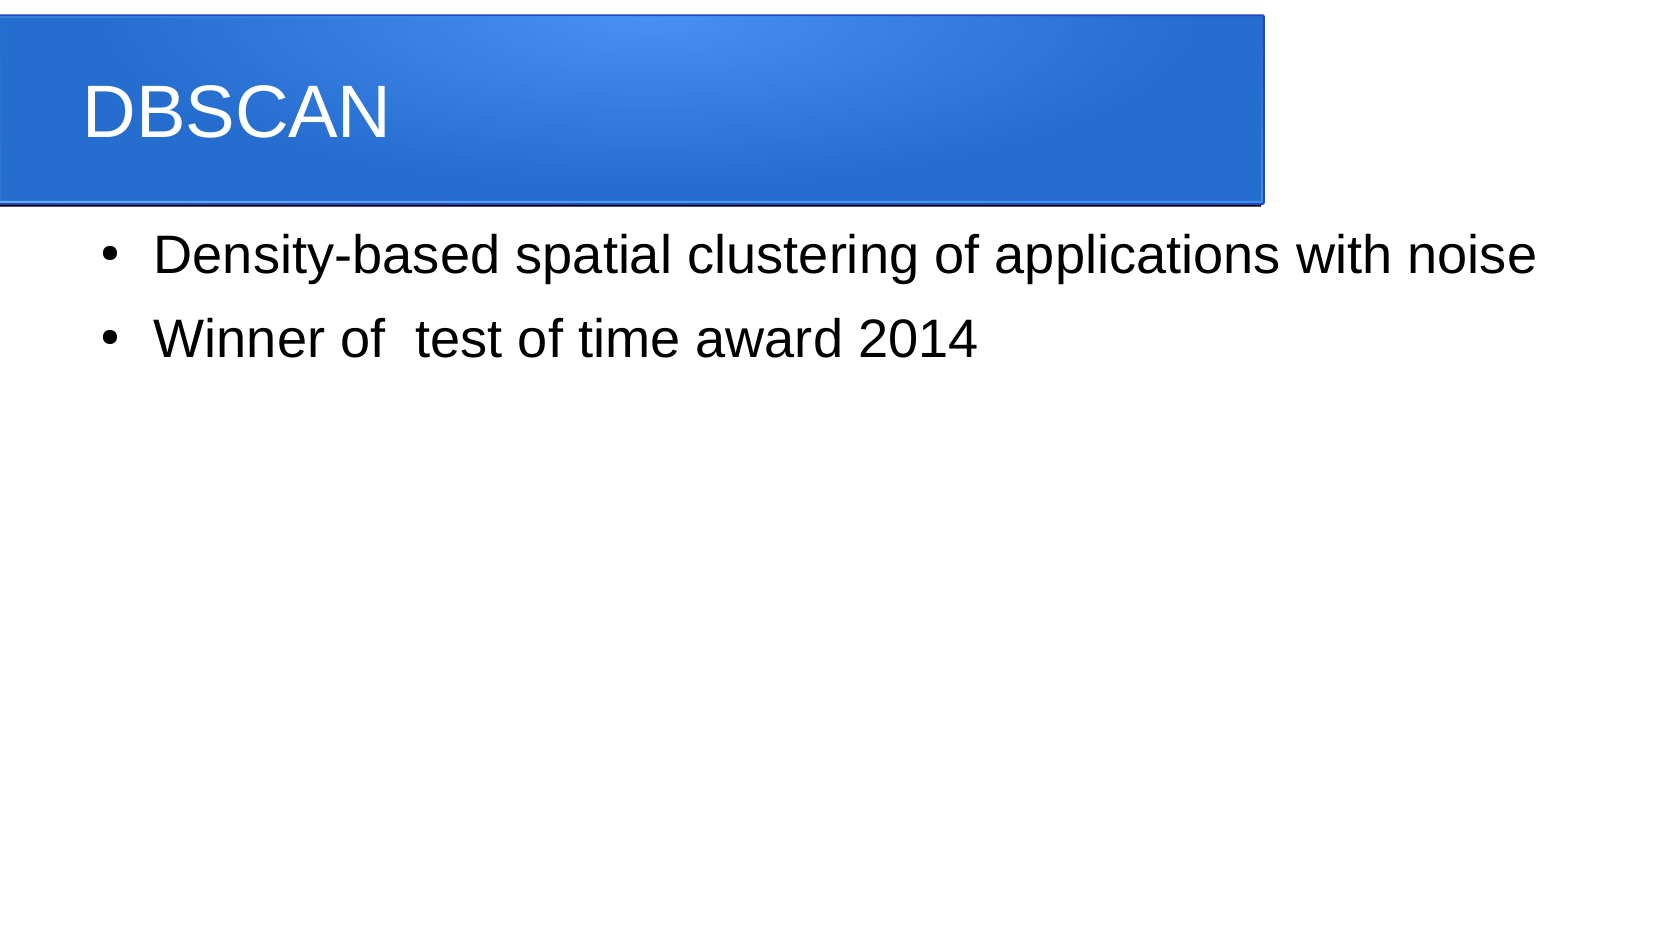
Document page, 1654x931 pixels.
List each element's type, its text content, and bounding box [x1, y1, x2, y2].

title DBSCAN [82, 35, 1235, 189]
list Density-based spatial clustering of applications with noise Winner of test of time award 2014 [82, 224, 1571, 764]
